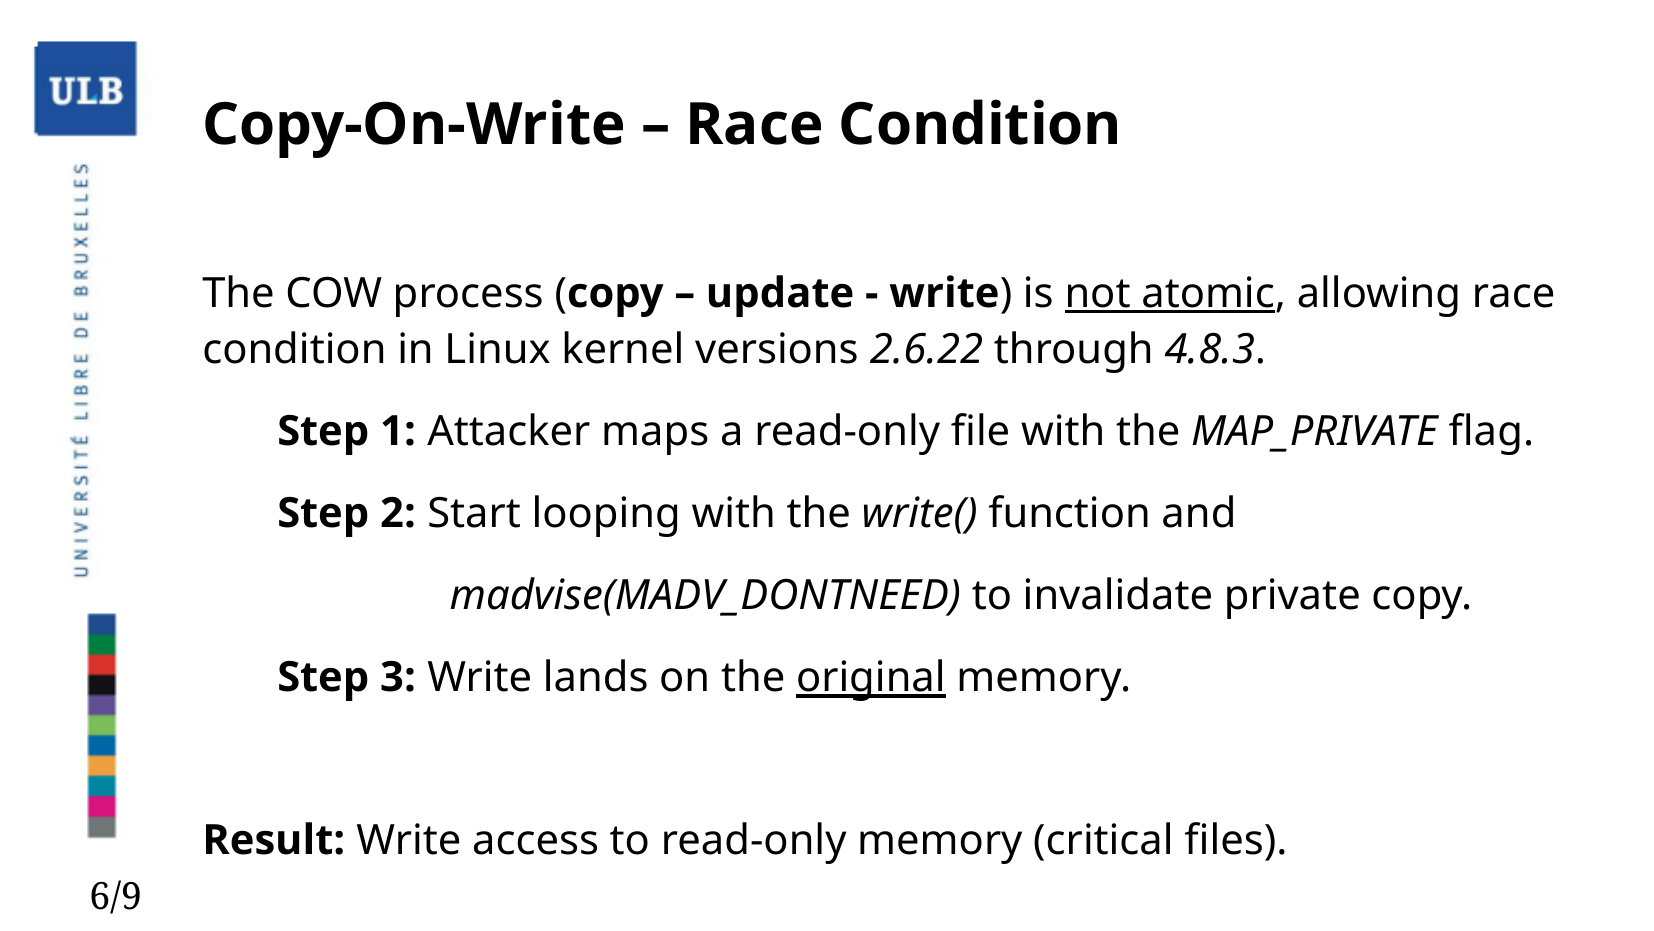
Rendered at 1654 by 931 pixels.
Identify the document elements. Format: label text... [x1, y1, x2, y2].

text_box <number>/9 [74, 862, 676, 931]
text_box Copy-On-Write – Race Condition The COW process (copy – update - write) is not atomic, allowing race condition in Linux kernel versions 2.6.22 through 4.8.3. Step 1: Attacker maps a read-only file with the MAP_PRIVATE flag. Step 2: Start looping with the write() function and madvise(MADV_DONTNEED) to invalidate private copy. Step 3: Write lands on the original memory. Result: Write access to read-only memory (critical files). [187, 75, 1576, 931]
picture [21, 30, 151, 931]
